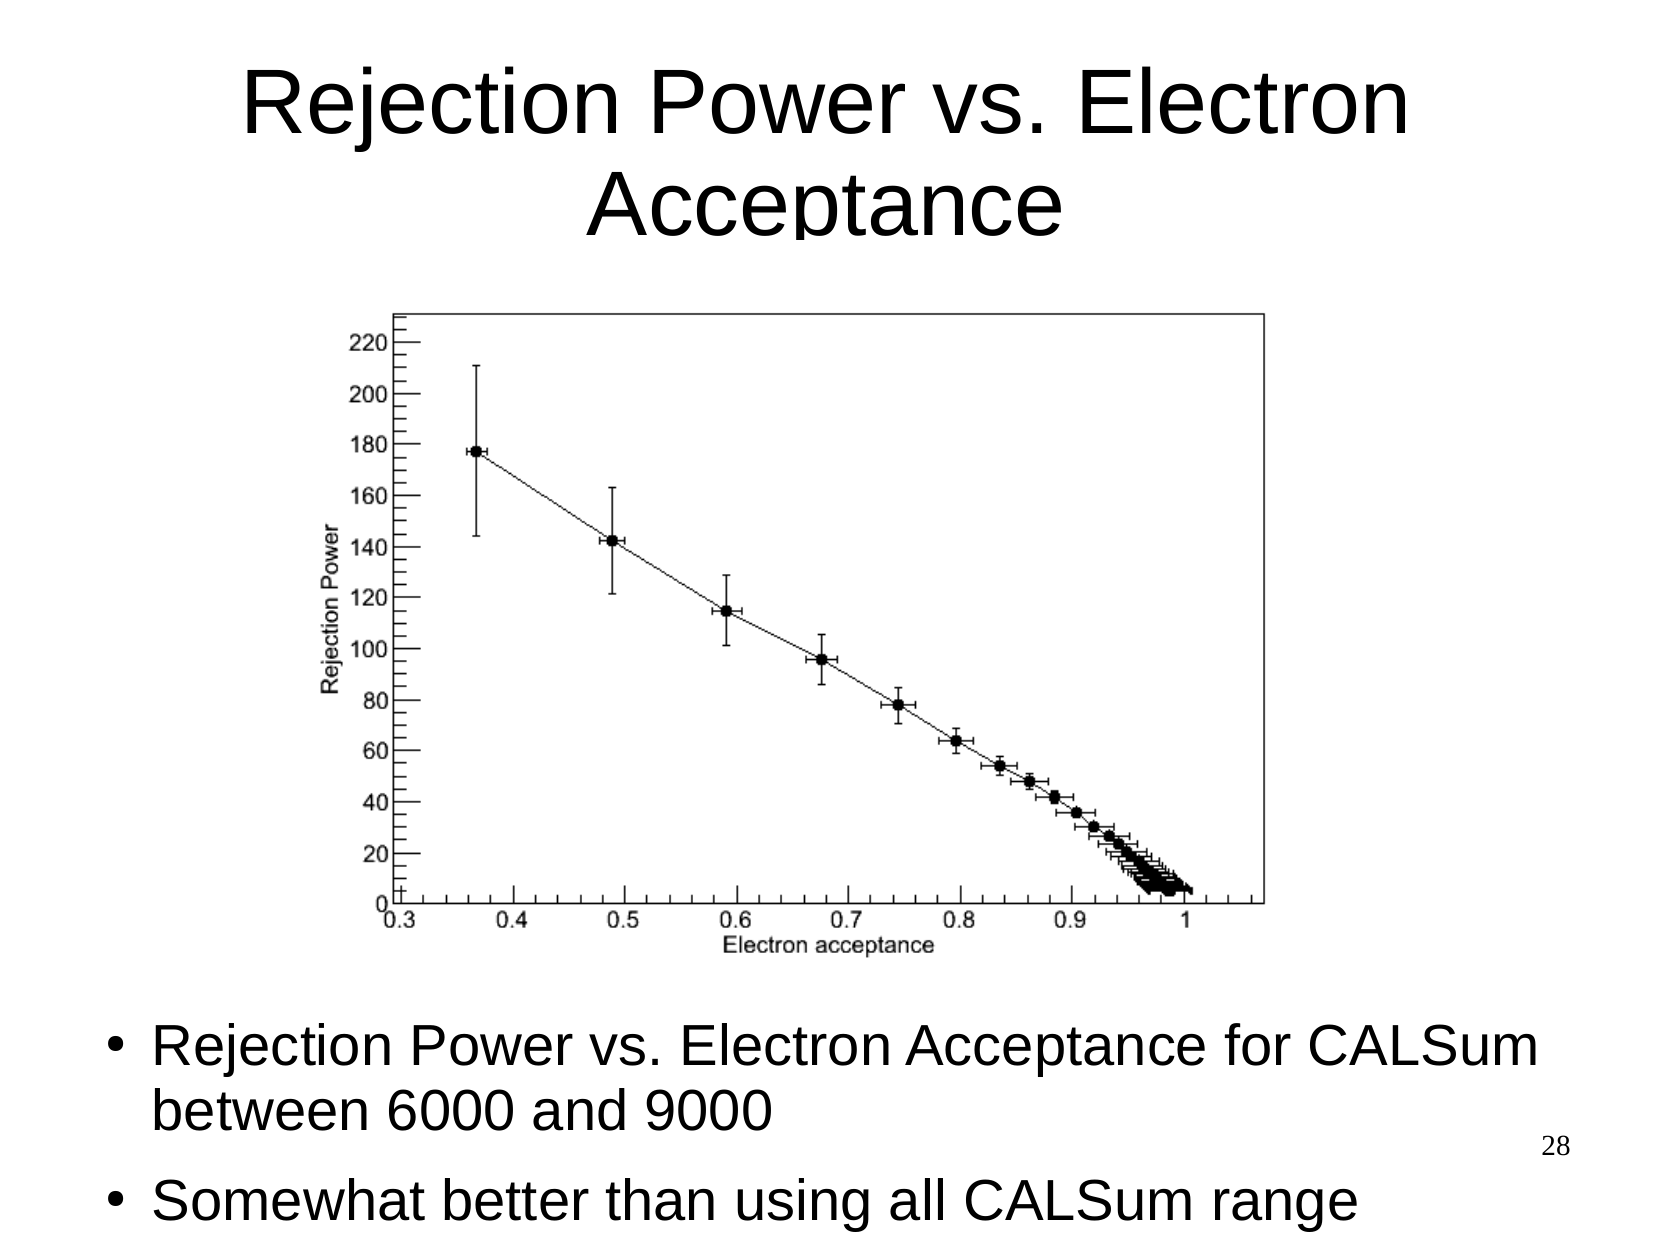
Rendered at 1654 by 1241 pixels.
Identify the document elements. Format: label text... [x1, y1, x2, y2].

title Rejection Power vs. Electron Acceptance [82, 49, 1571, 257]
picture [285, 240, 1373, 978]
list Rejection Power vs. Electron Acceptance for CALSum between 6000 and 9000 Somewhat better than using all CALSum range [90, 1012, 1546, 1236]
